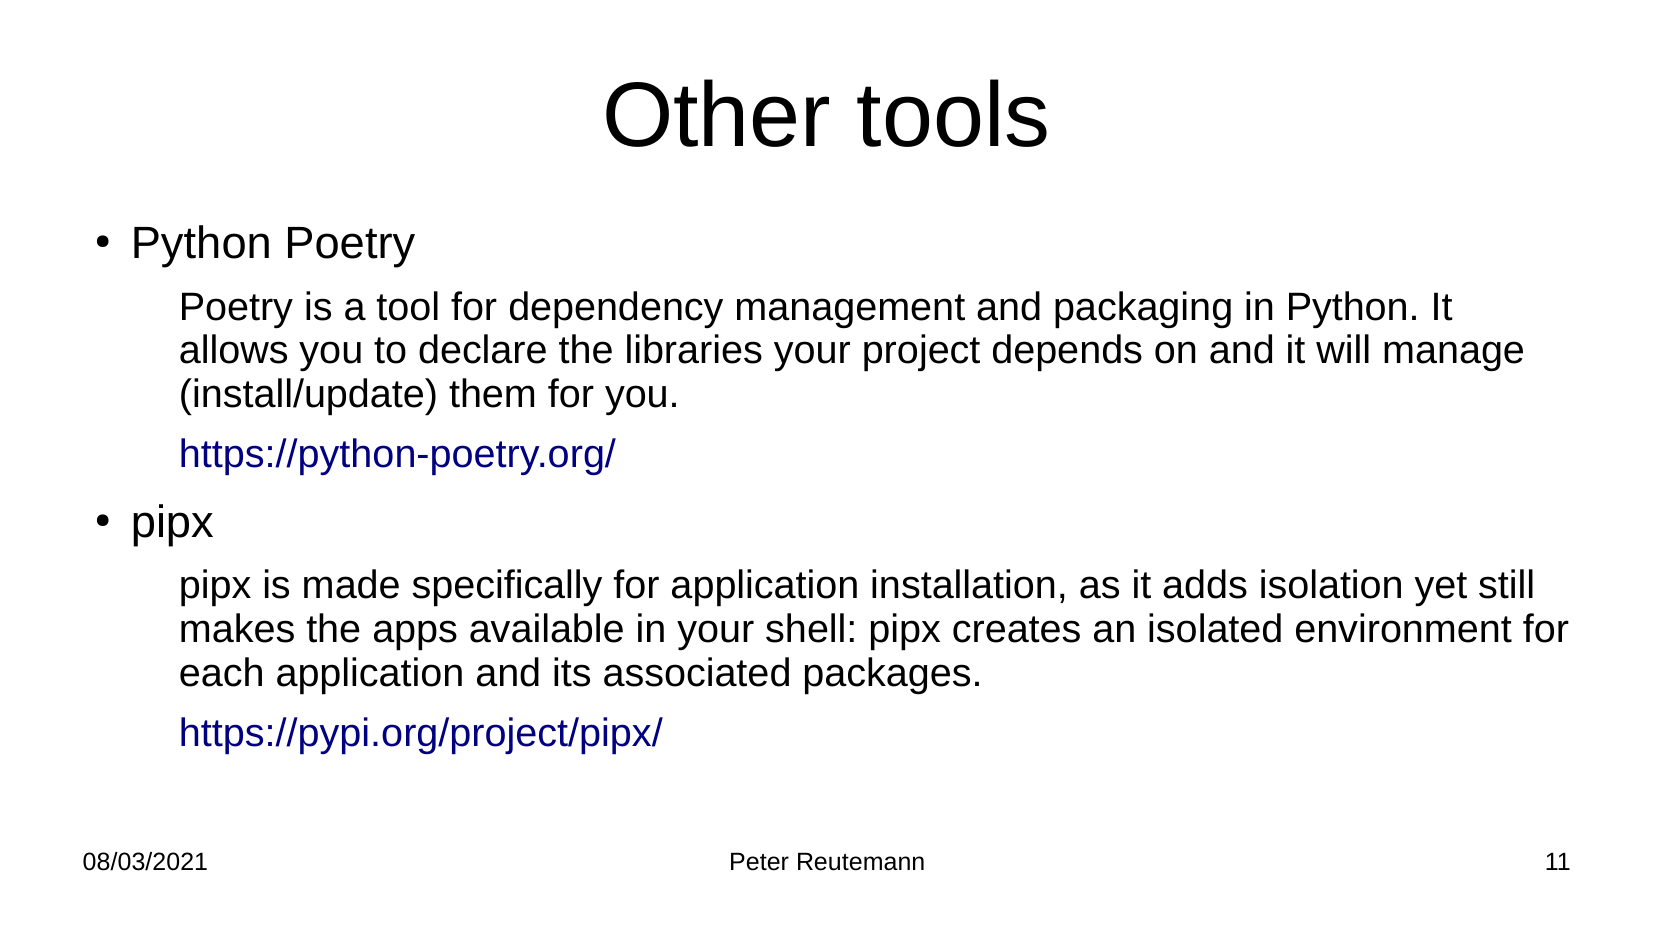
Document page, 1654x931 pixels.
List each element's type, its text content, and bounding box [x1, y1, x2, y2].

title Other tools [82, 37, 1571, 193]
list Python Poetry Poetry is a tool for dependency management and packaging in Python. It allows you to declare the libraries your project depends on and it will manage (install/update) them for you. https://python-poetry.org/ pipx pipx is made specifically for application installation, as it adds isolation yet still makes the apps available in your shell: pipx creates an isolated environment for each application and its associated packages. https://pypi.org/project/pipx/ [82, 217, 1571, 758]
